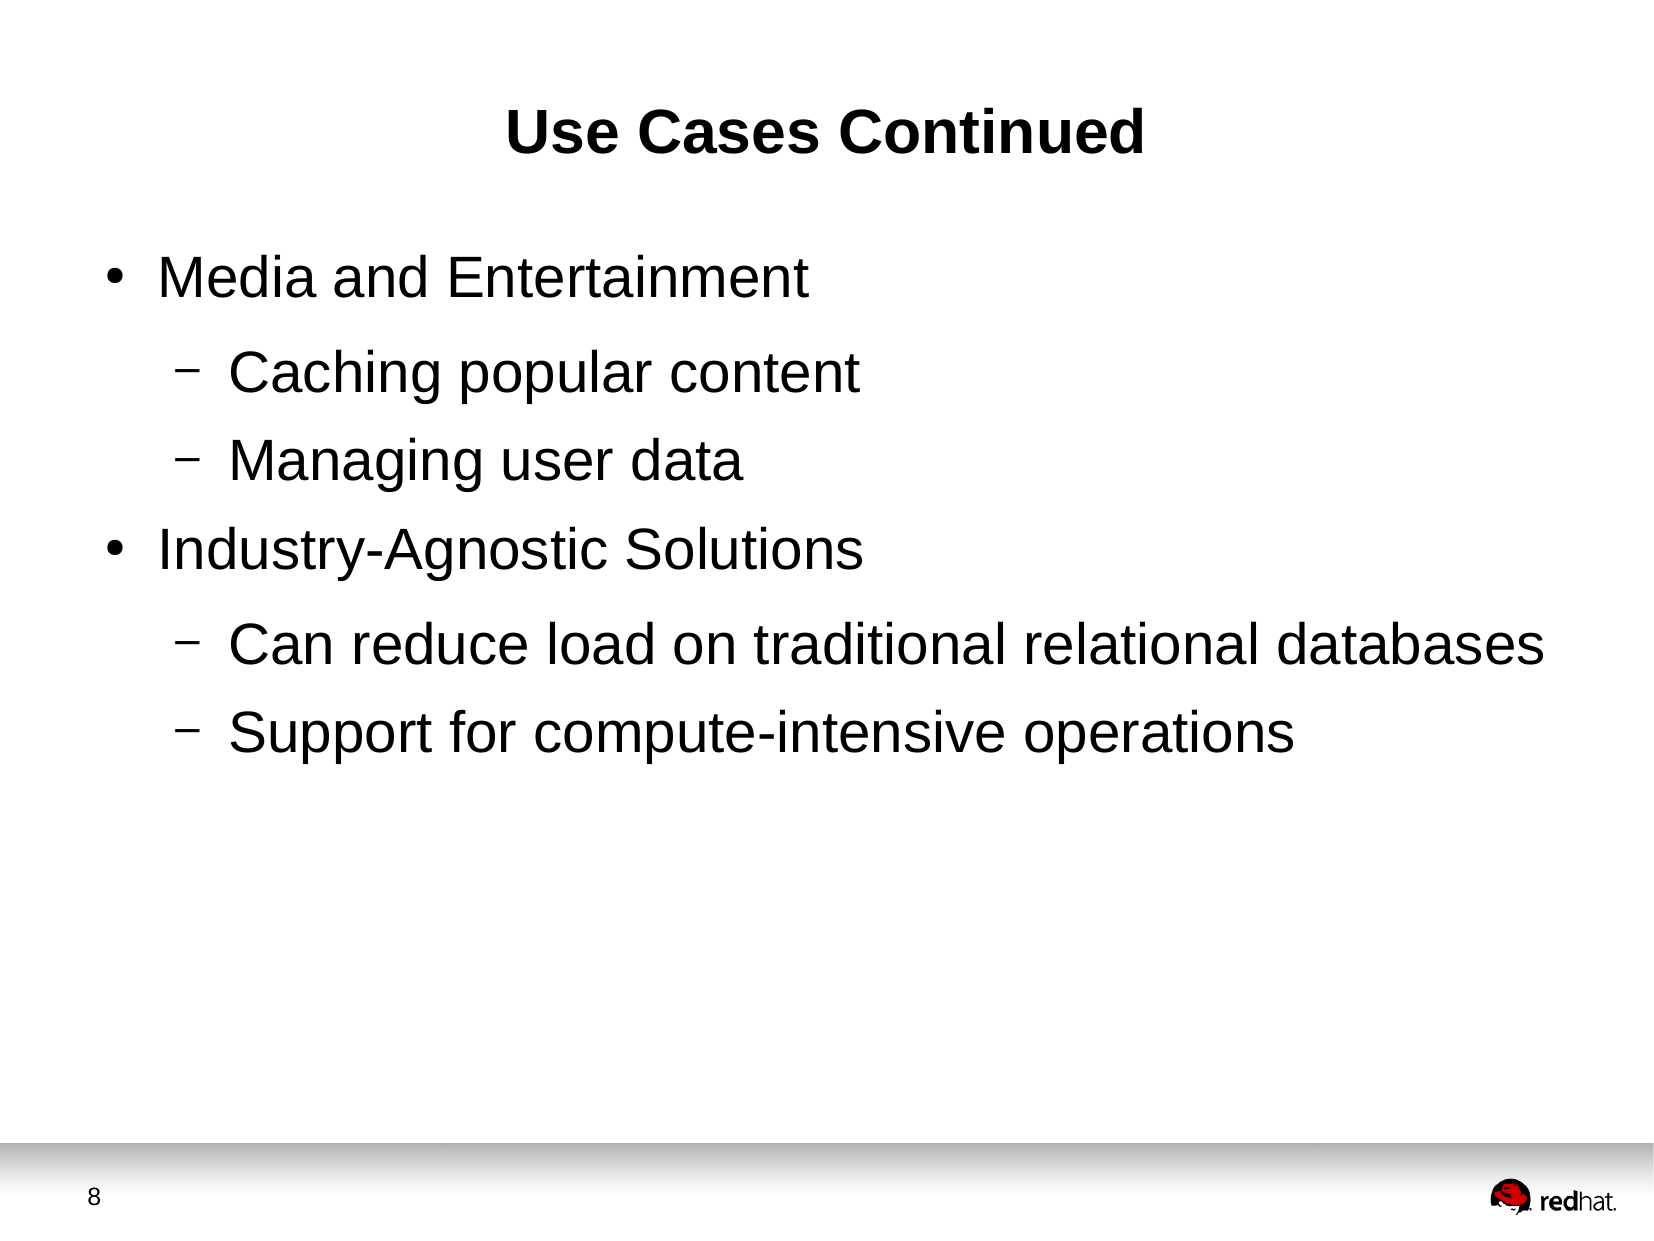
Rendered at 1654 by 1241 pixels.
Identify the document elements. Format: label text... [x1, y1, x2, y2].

picture [0, 1143, 1654, 1241]
list Media and Entertainment Caching popular content Managing user data Industry-Agnostic Solutions Can reduce load on traditional relational databases Support for compute-intensive operations [86, 244, 1576, 1127]
title Use Cases Continued [82, 37, 1571, 226]
